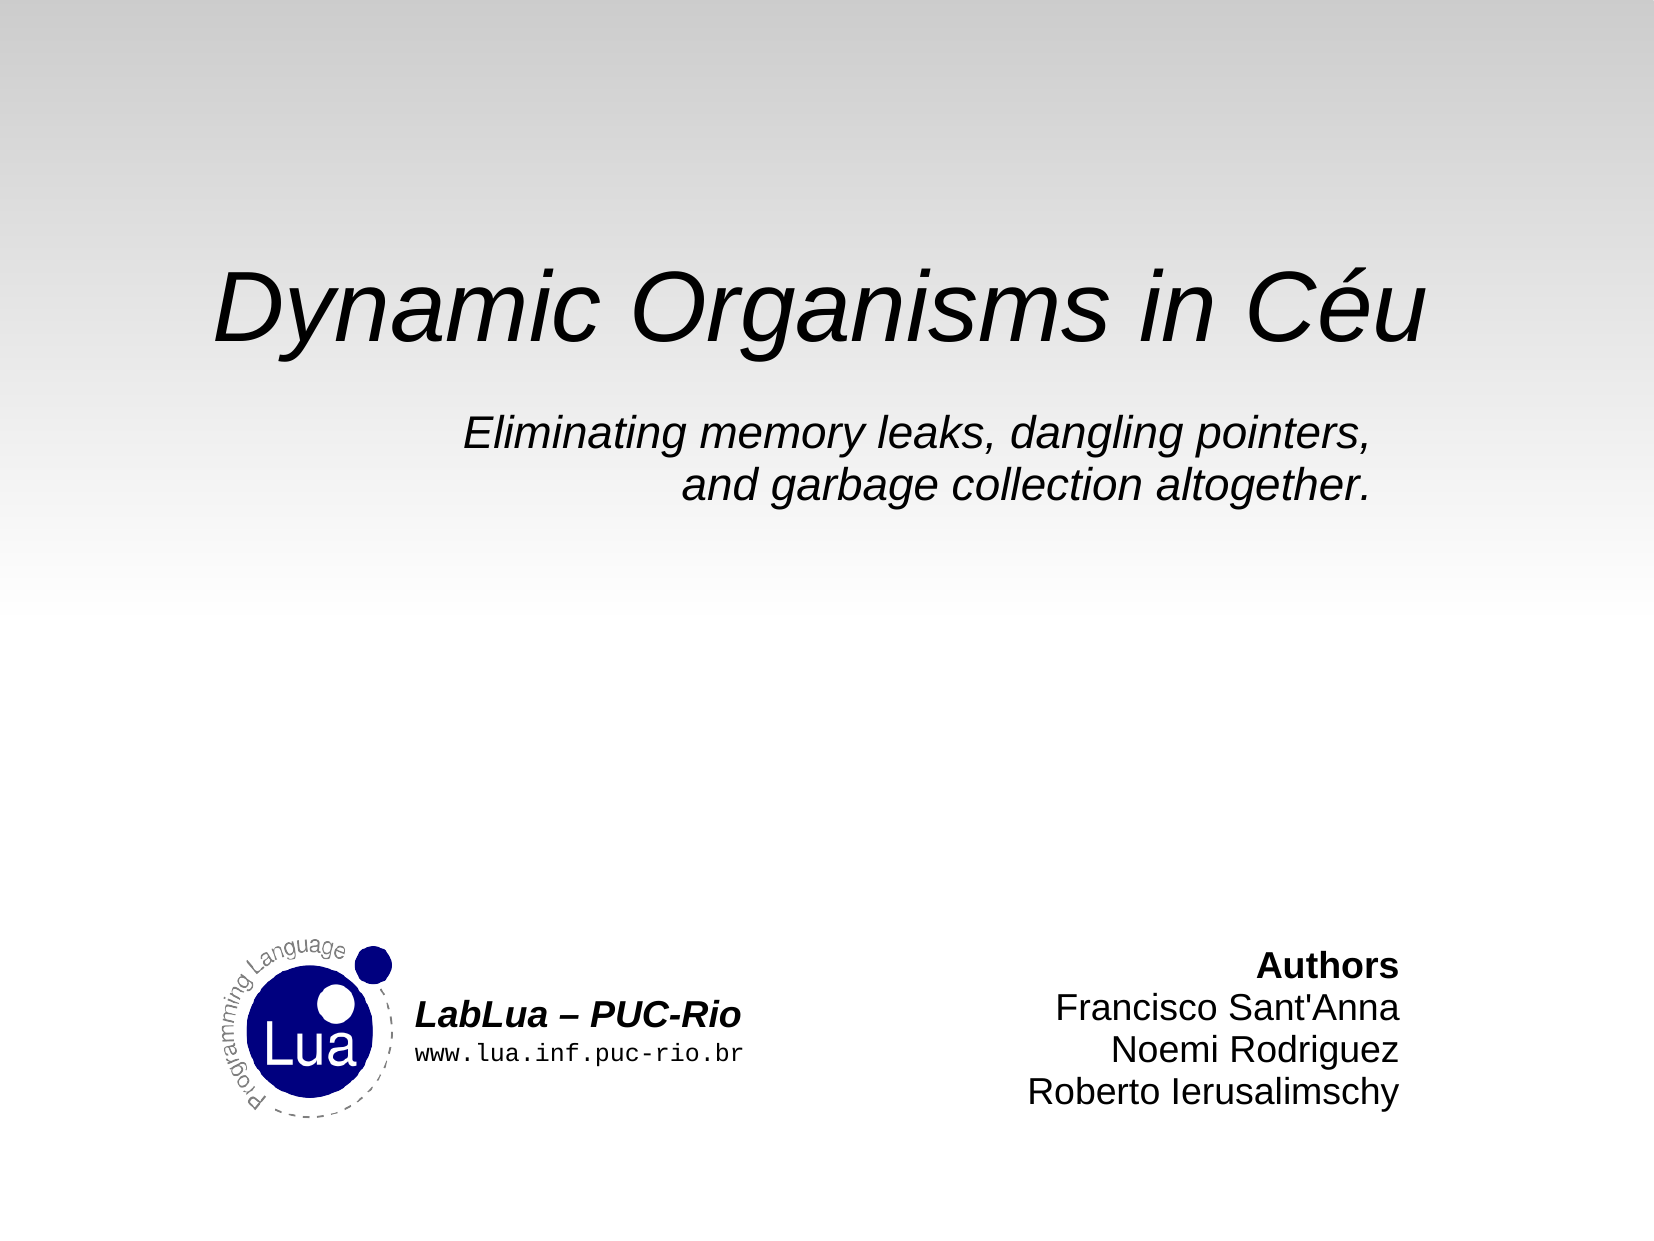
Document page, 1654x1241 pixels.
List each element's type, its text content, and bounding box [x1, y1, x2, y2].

subtitle Dynamic Organisms in Céu [76, 165, 1565, 448]
picture [212, 927, 401, 1126]
text_box LabLua – PUC-Rio www.lua.inf.puc-rio.br [400, 986, 786, 1077]
text_box Eliminating memory leaks, dangling pointers, and garbage collection altogether. [412, 399, 1388, 518]
text_box Authors Francisco Sant'Anna Noemi Rodriguez Roberto Ierusalimschy [1012, 937, 1423, 1121]
